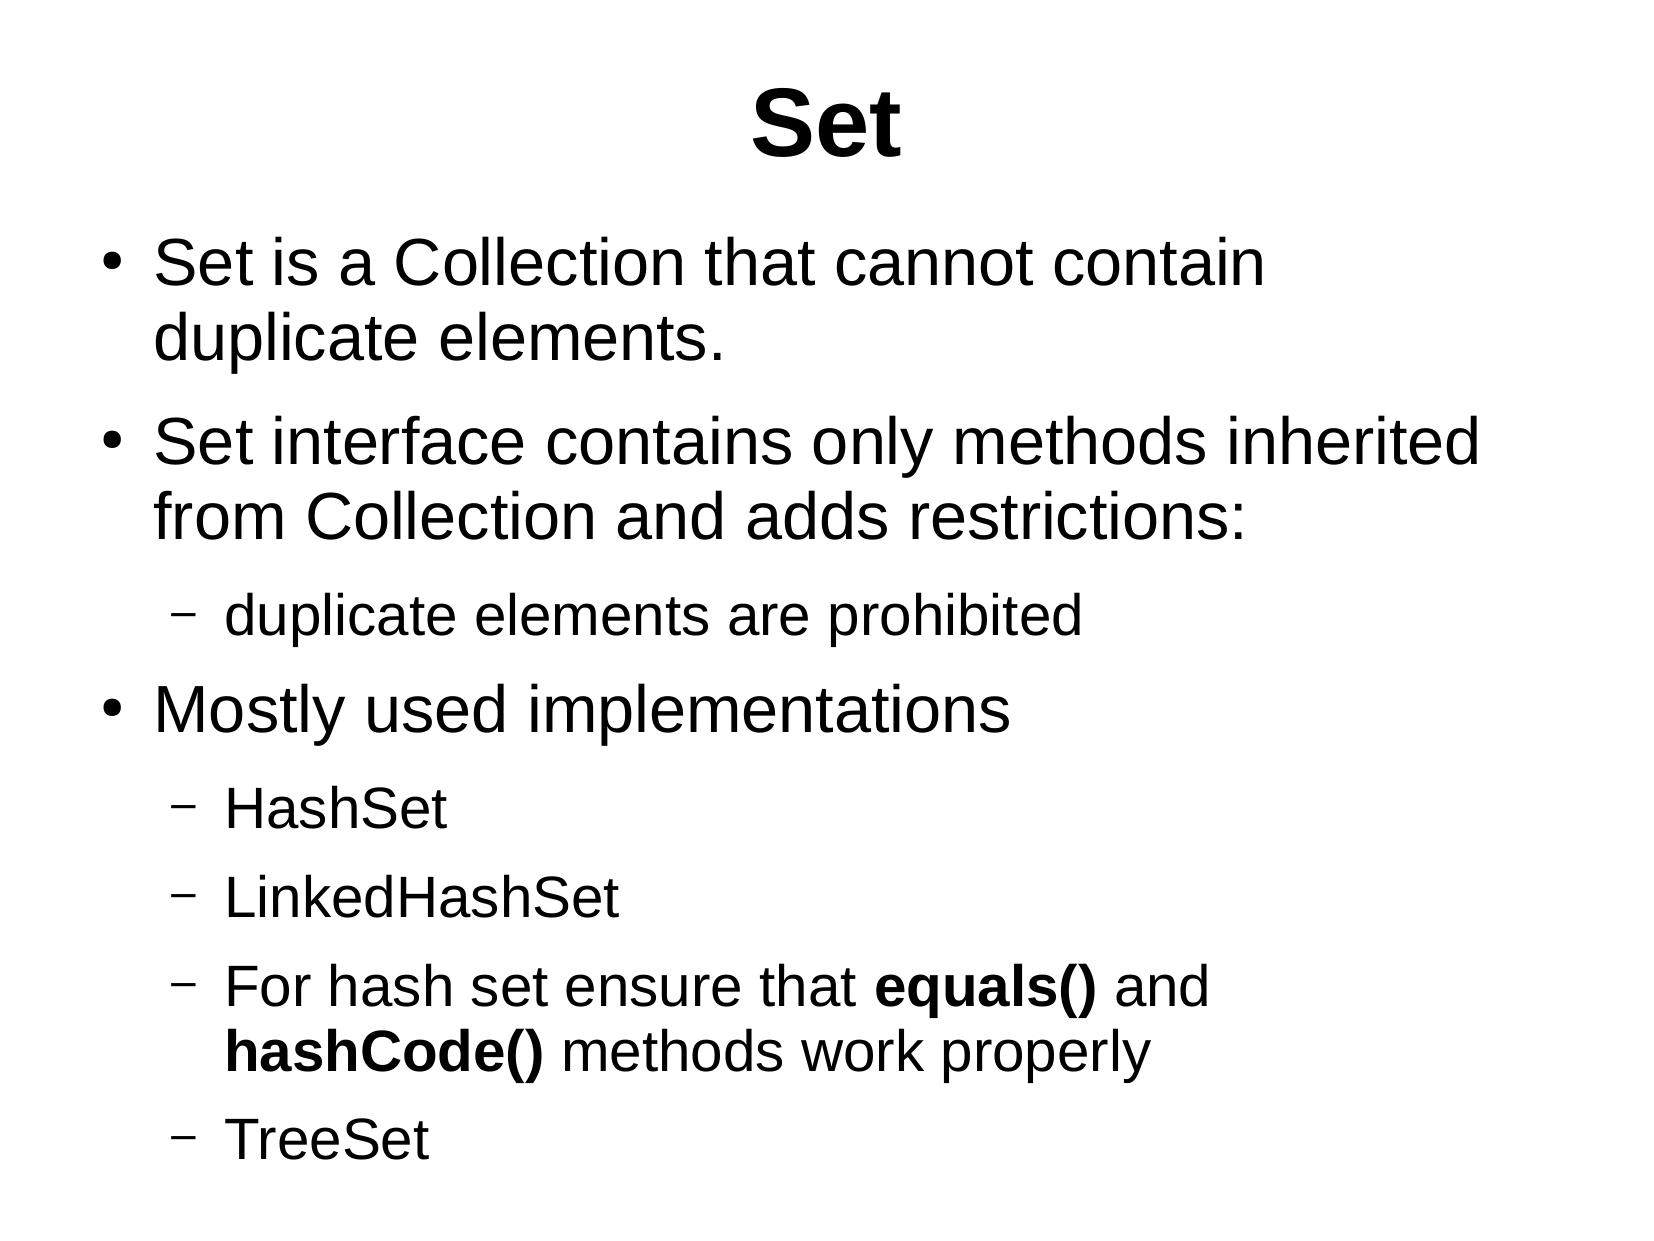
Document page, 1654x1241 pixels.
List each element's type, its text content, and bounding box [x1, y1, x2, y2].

title Set [82, 49, 1571, 196]
list Set is a Collection that cannot contain duplicate elements. Set interface contains only methods inherited from Collection and adds restrictions: duplicate elements are prohibited Mostly used implementations HashSet LinkedHashSet For hash set ensure that equals() and hashCode() methods work properly TreeSet [82, 225, 1538, 1186]
